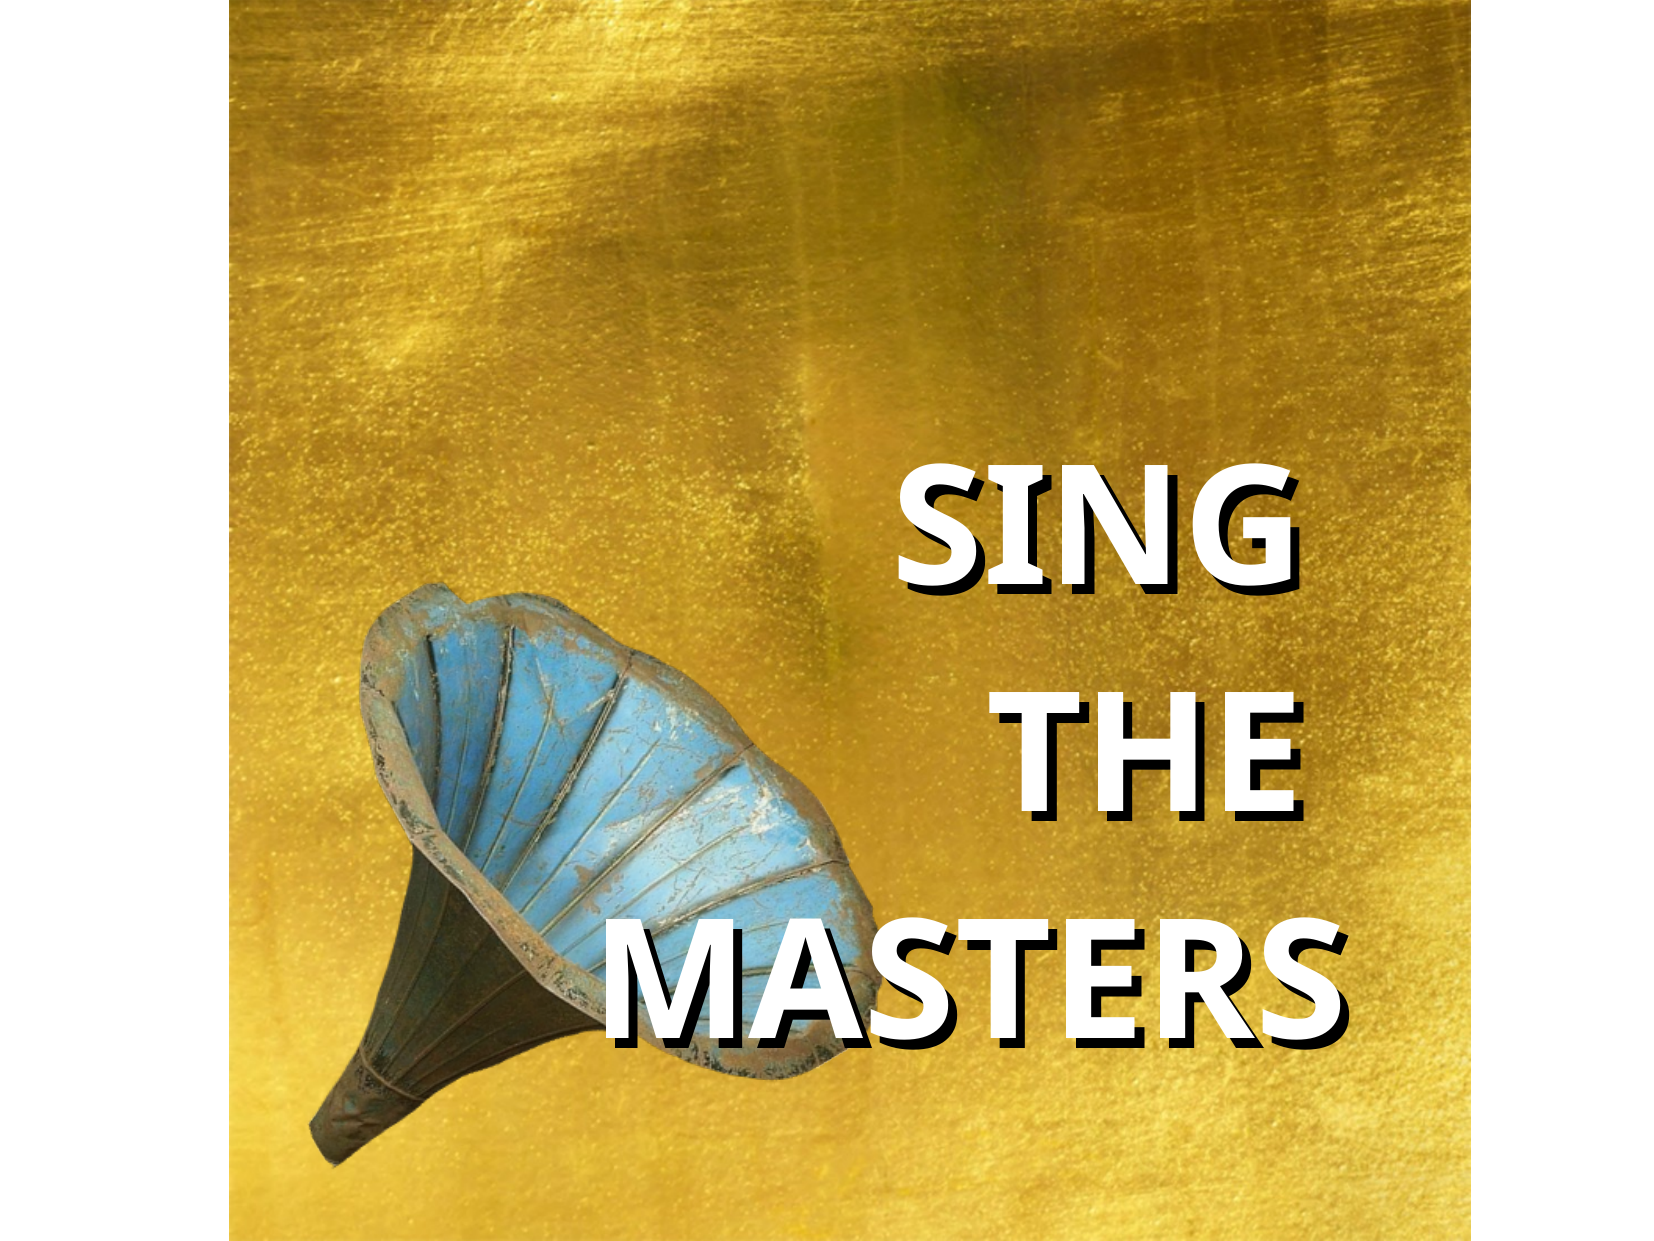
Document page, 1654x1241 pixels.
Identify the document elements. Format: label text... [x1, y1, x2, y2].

text_box SING THE MASTERS [576, 399, 1446, 1090]
picture [95, 0, 1471, 1241]
